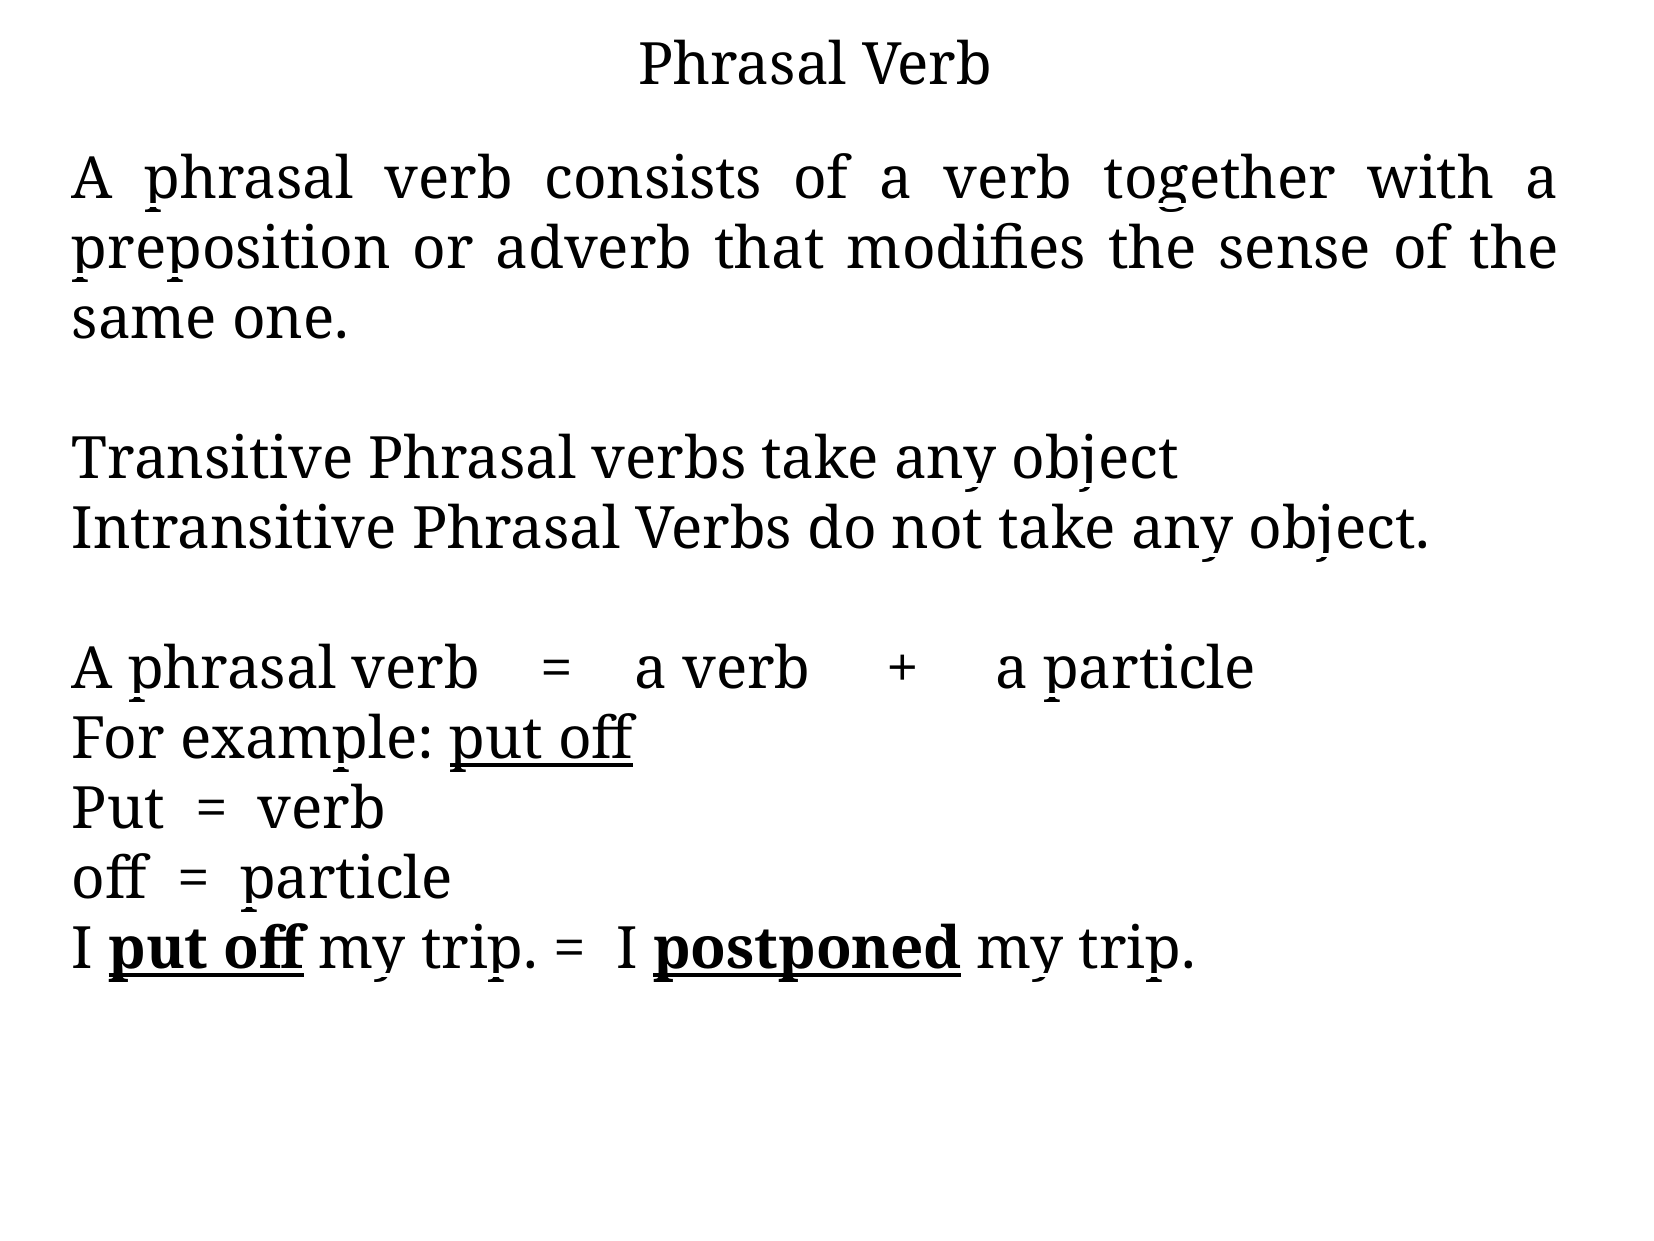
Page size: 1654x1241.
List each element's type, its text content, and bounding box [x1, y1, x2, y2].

text_box Phrasal Verb A phrasal verb consists of a verb together with a preposition or adverb that modifies the sense of the same one. Transitive Phrasal verbs take any object Intransitive Phrasal Verbs do not take any object. A phrasal verb = a verb + a particle For example: put off Put = verb off = particle I put off my trip. = I postponed my trip. [71, 31, 1560, 1140]
